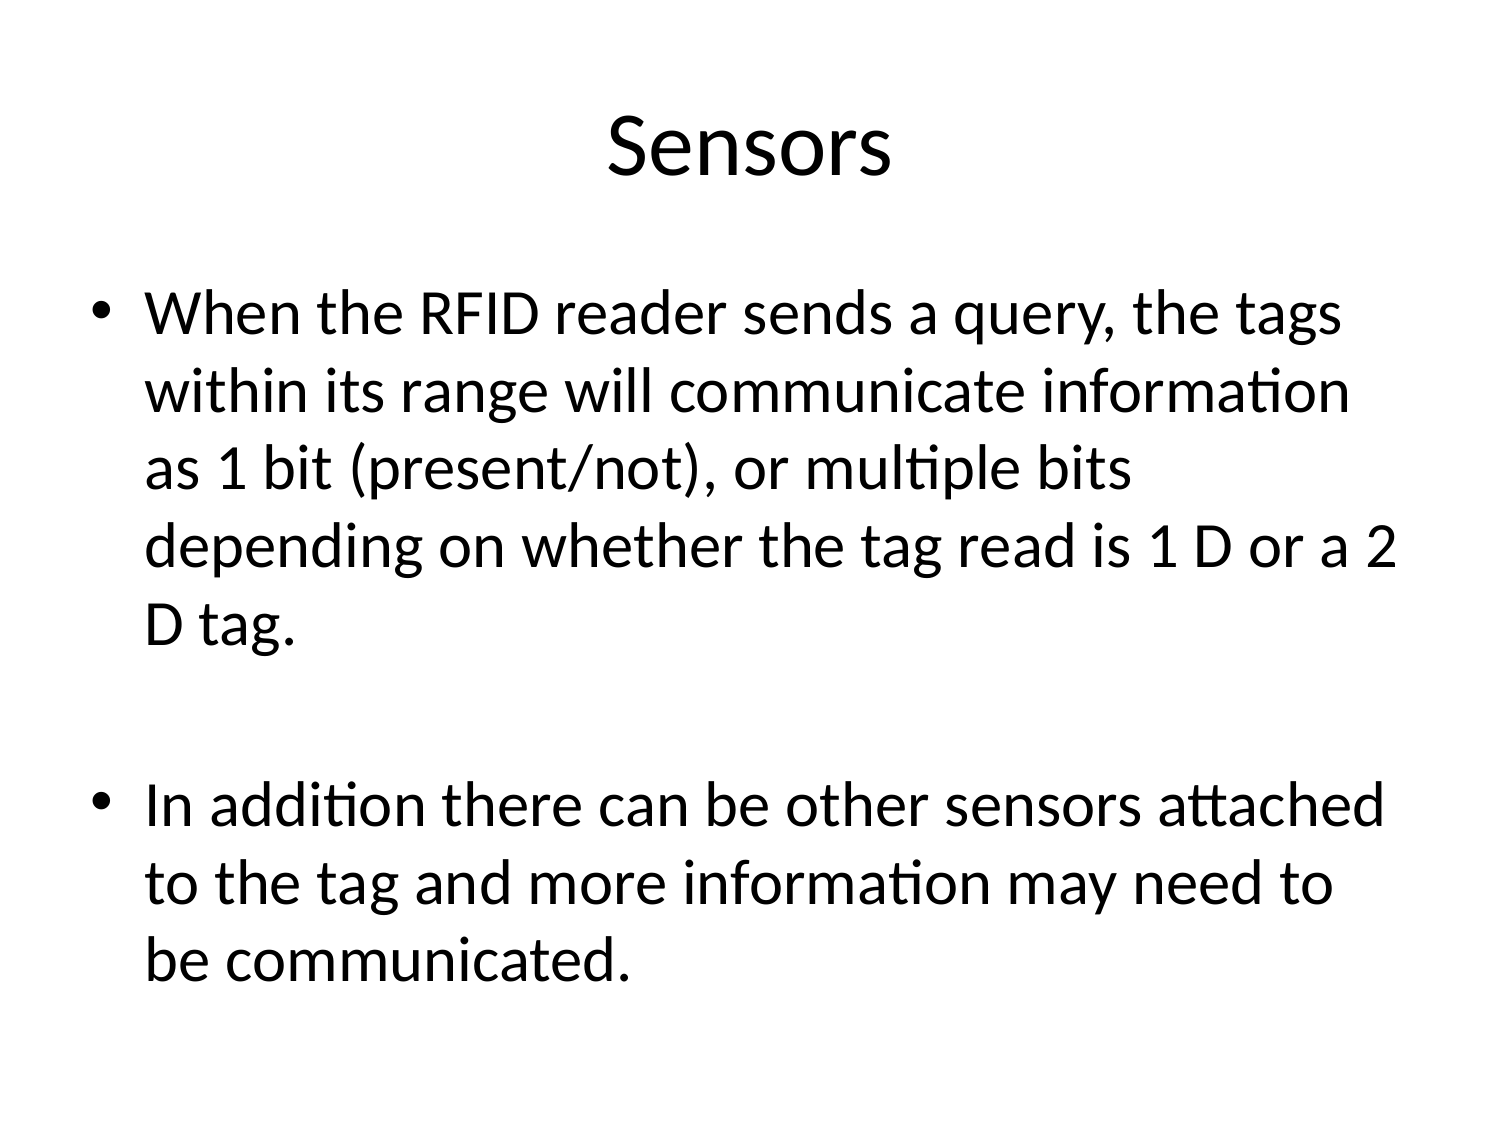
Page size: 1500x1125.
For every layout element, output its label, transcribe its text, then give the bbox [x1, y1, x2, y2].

list When the RFID reader sends a query, the tags within its range will communicate information as 1 bit (present/not), or multiple bits depending on whether the tag read is 1 D or a 2 D tag. In addition there can be other sensors attached to the tag and more information may need to be communicated. [75, 262, 1425, 1005]
title Sensors [75, 45, 1425, 233]
